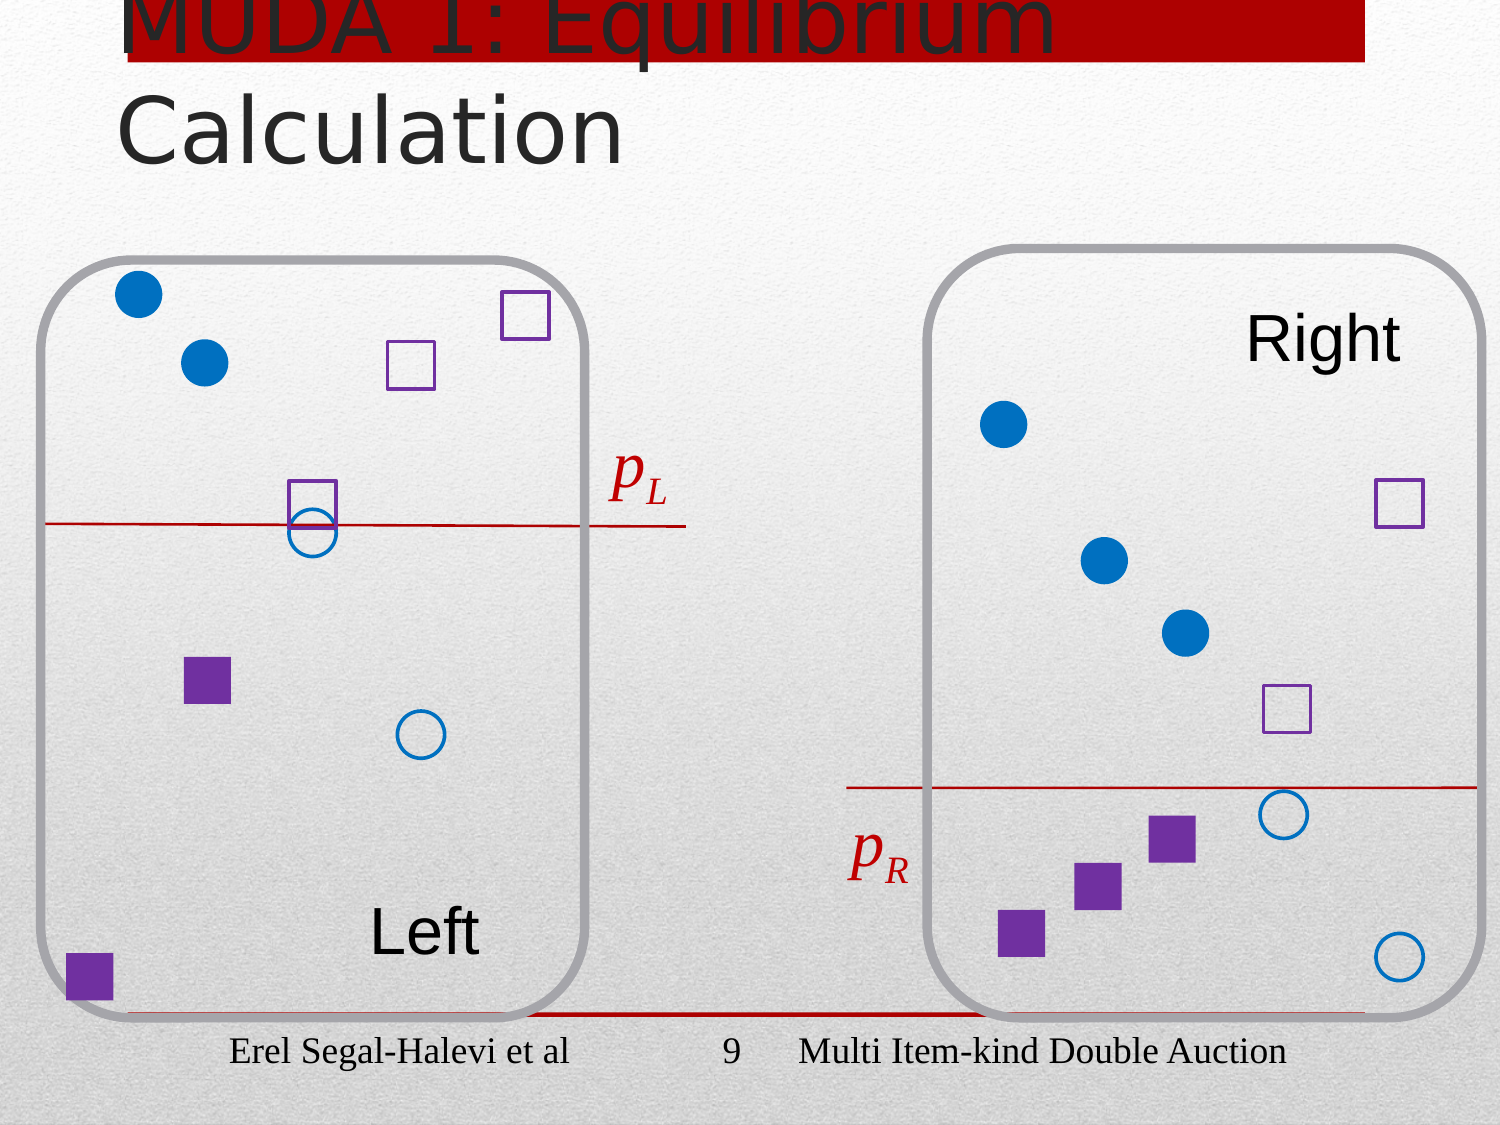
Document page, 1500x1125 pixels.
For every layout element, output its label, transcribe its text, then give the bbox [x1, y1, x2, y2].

picture [0, 0, 1500, 1125]
text_box pL [598, 413, 683, 520]
text_box [66, 953, 114, 1001]
text_box [997, 909, 1046, 957]
text_box Left [324, 880, 526, 976]
text_box [1074, 862, 1122, 911]
text_box [980, 400, 1028, 449]
text_box [115, 270, 163, 319]
text_box pR [836, 792, 922, 899]
text_box Right [1222, 287, 1424, 383]
text_box [1148, 815, 1196, 863]
text_box [181, 339, 229, 387]
text_box [183, 656, 231, 704]
text_box [1161, 609, 1210, 657]
text_box [1080, 537, 1128, 585]
title MUDA 1: Equilibrium Calculation [100, 0, 1500, 190]
